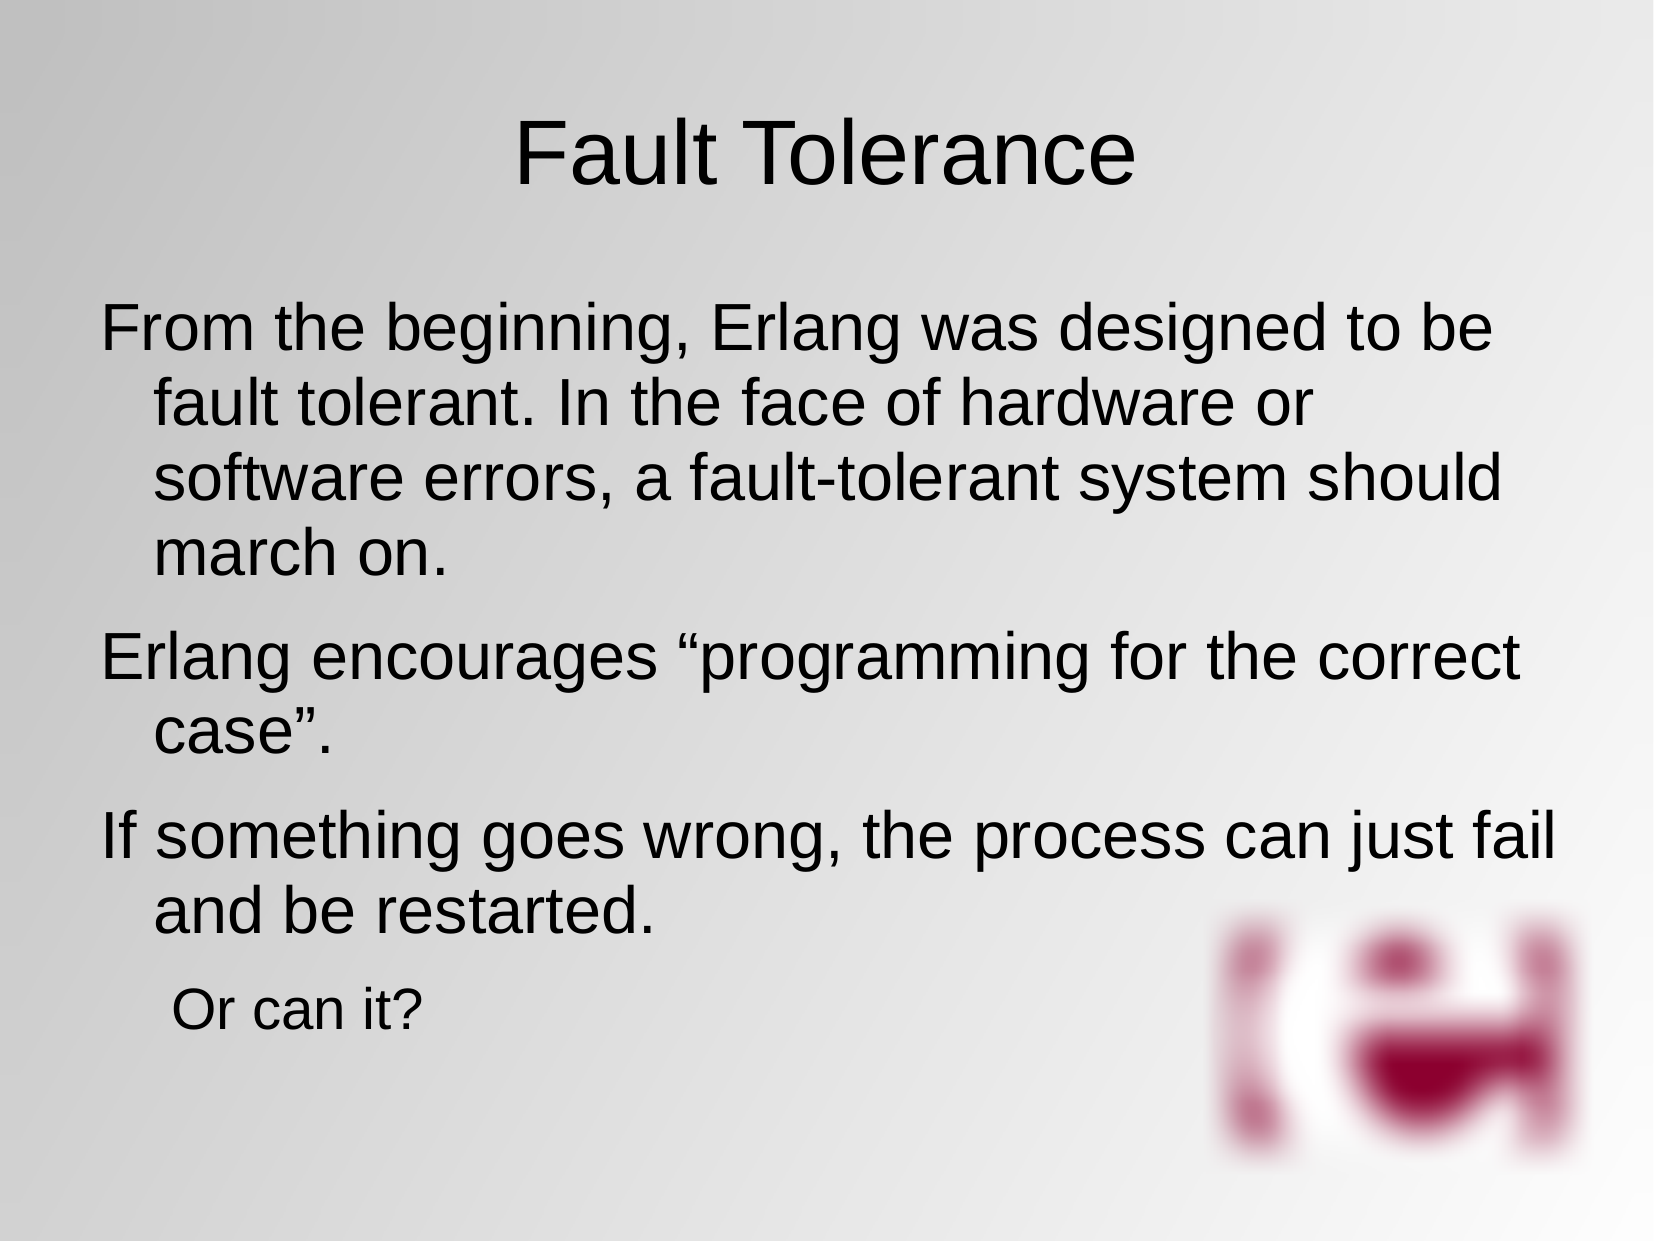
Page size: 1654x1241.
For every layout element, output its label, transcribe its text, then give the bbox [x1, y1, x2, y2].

list From the beginning, Erlang was designed to be fault tolerant. In the face of hardware or software errors, a fault-tolerant system should march on. Erlang encourages “programming for the correct case”. If something goes wrong, the process can just fail and be restarted. Or can it? [82, 290, 1571, 1094]
picture [0, 0, 1654, 1241]
title Fault Tolerance [82, 56, 1571, 250]
